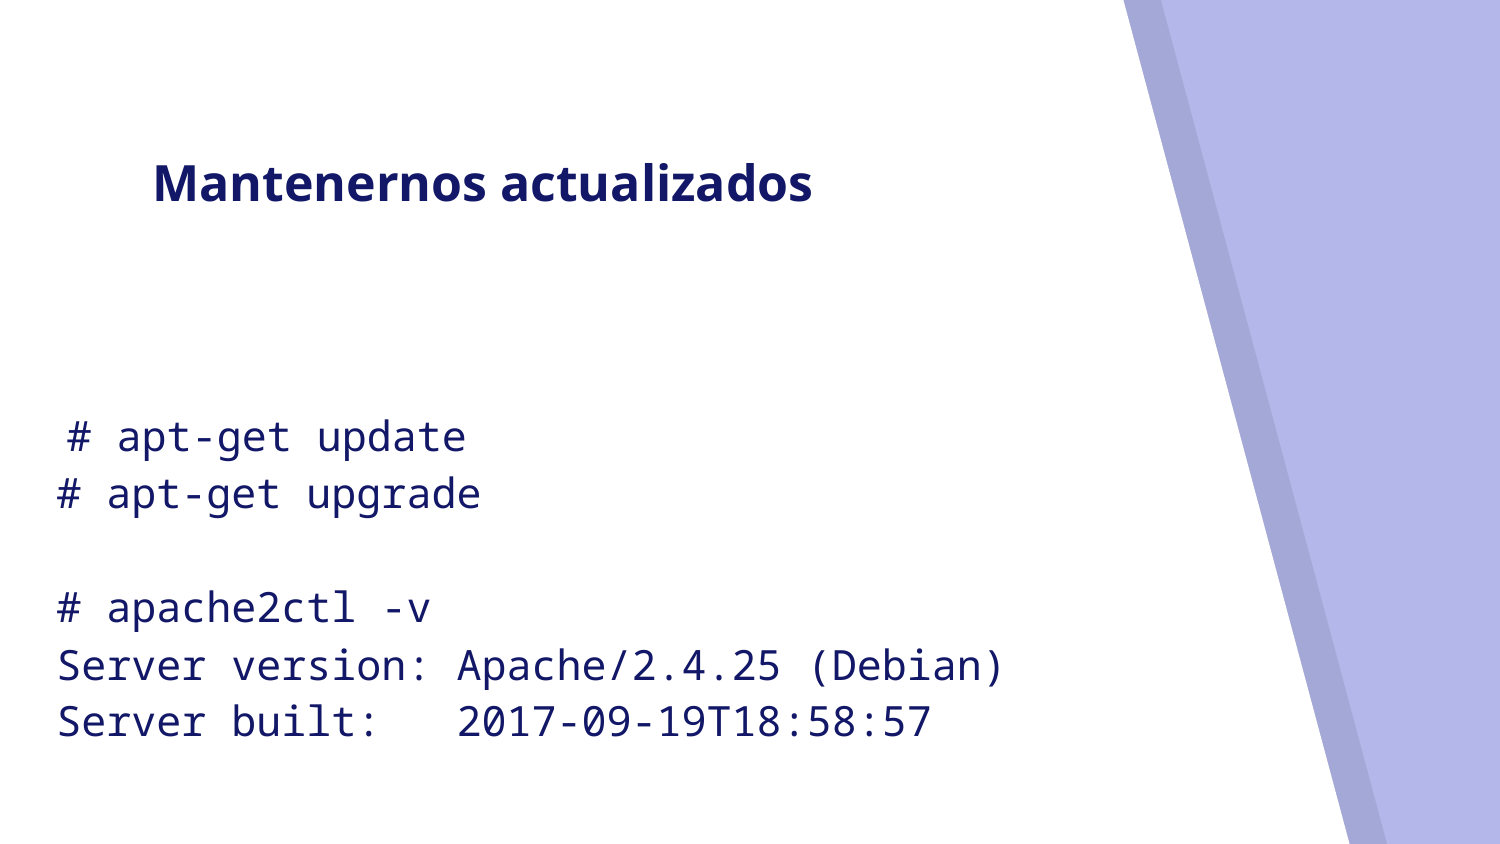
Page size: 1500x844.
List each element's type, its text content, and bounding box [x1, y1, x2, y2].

text_box # apt-get update # apt-get upgrade # apache2ctl -v Server version: Apache/2.4.25 (Debian) Server built: 2017-09-19T18:58:57 [31, 236, 1335, 844]
title Mantenernos actualizados [137, 146, 1011, 227]
